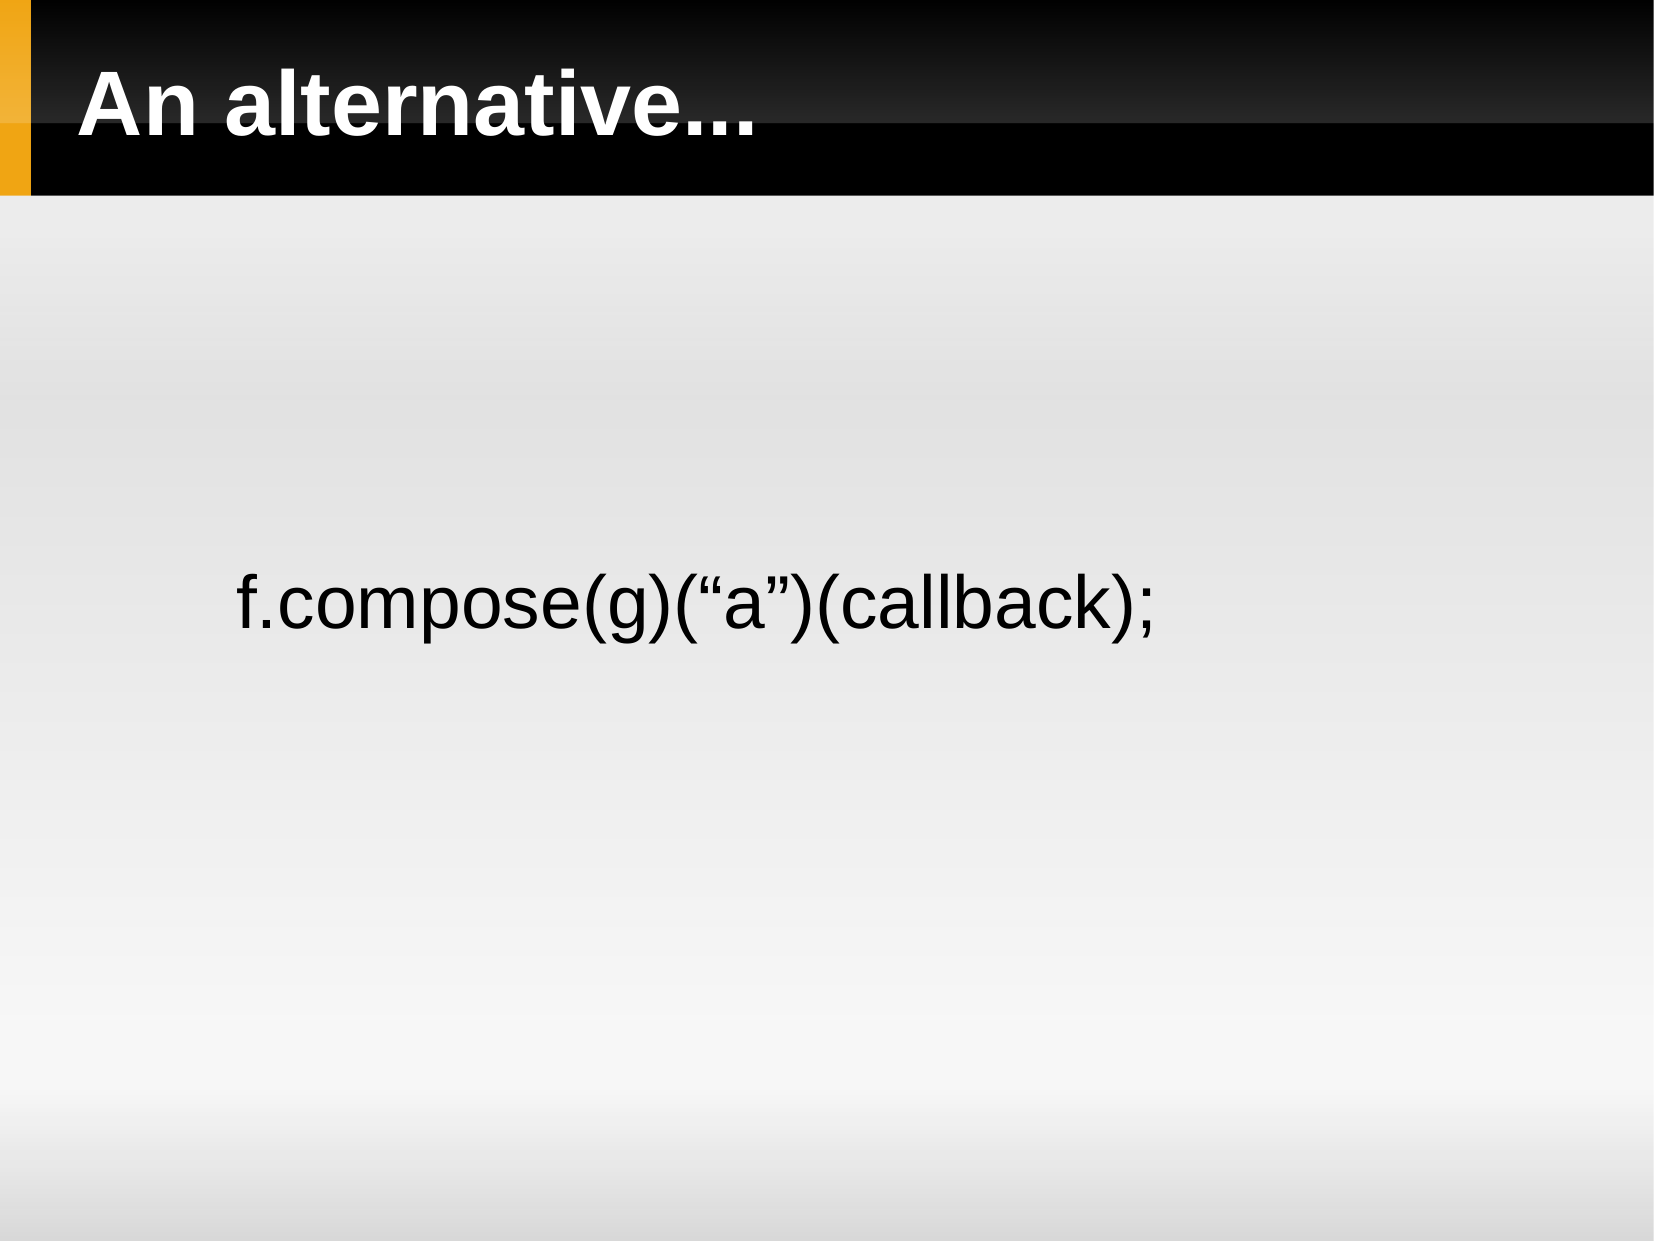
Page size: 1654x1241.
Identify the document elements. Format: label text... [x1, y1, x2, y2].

picture [0, 0, 1654, 1241]
title An alternative... [76, 0, 1565, 208]
list f.compose(g)(“a”)(callback); [236, 561, 1424, 731]
